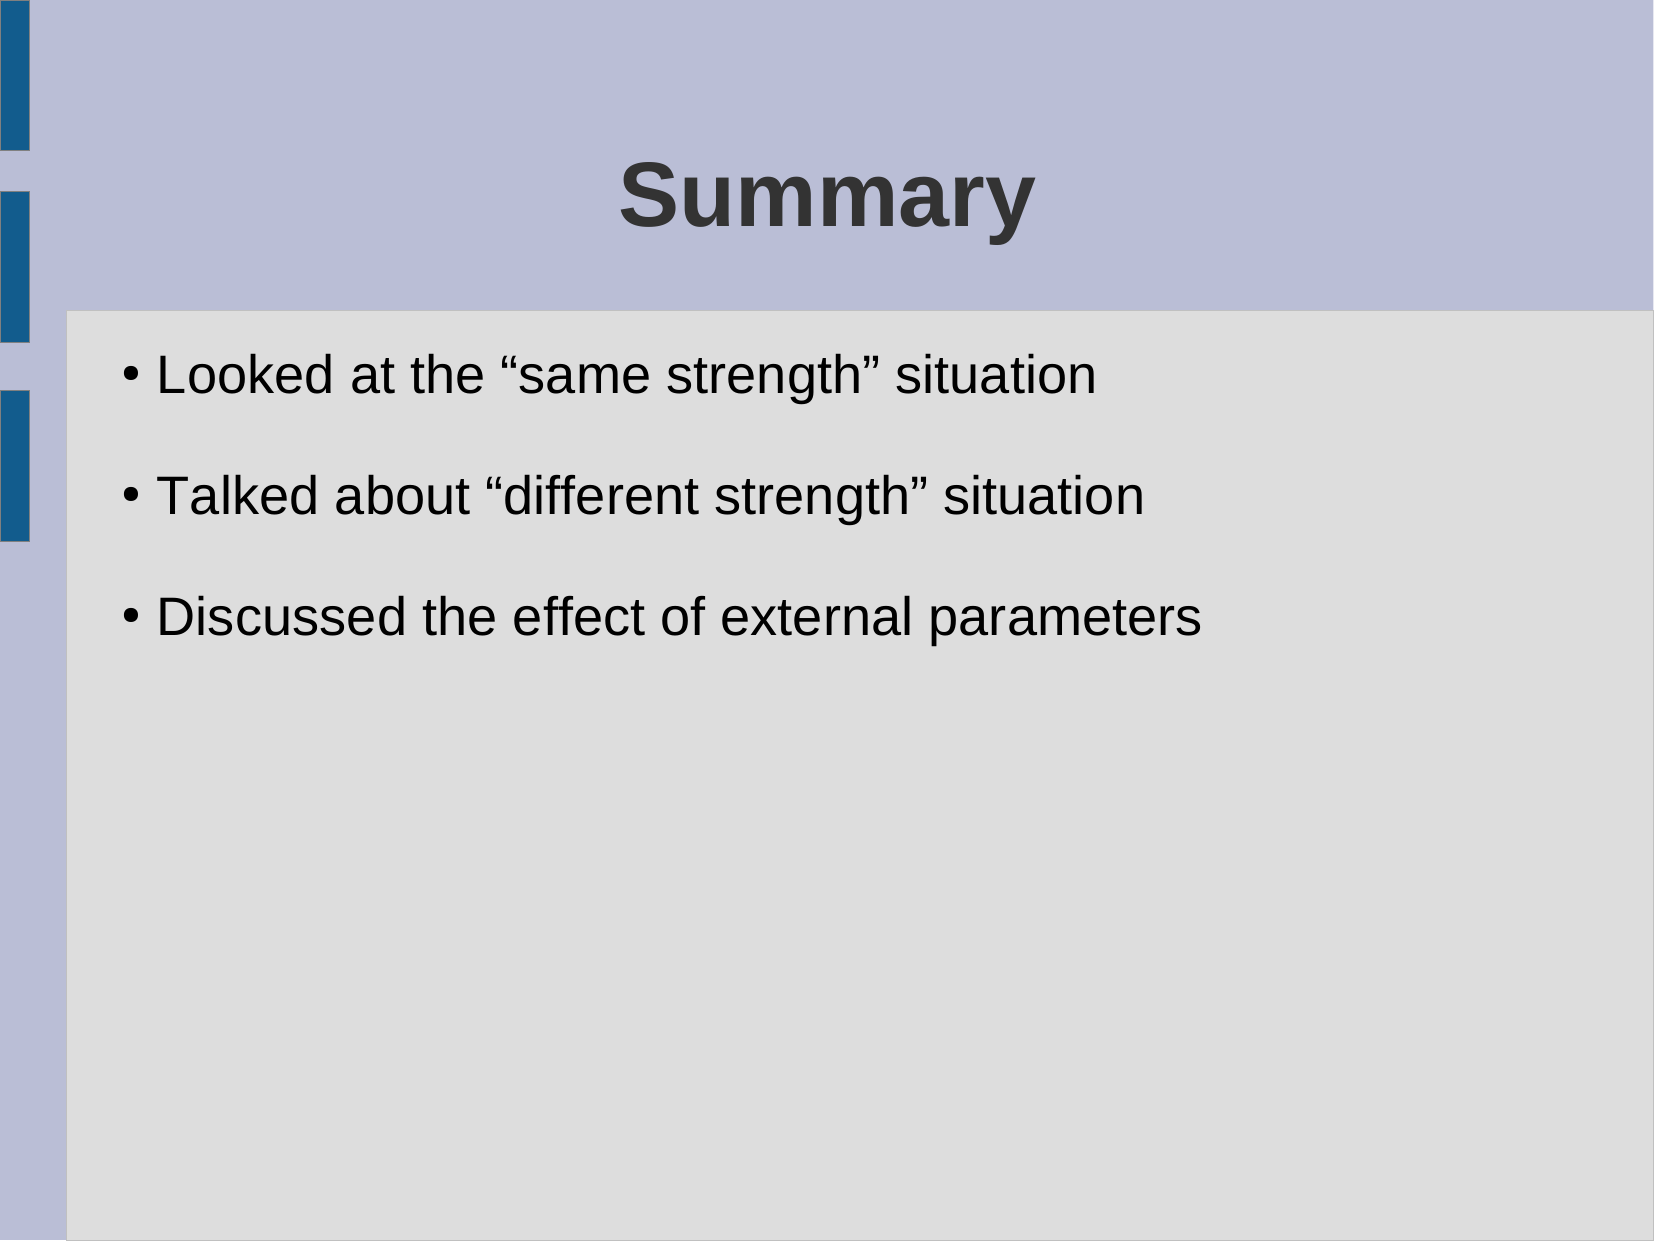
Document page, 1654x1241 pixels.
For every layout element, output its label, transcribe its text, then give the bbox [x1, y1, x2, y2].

list Looked at the “same strength” situation Talked about “different strength” situation Discussed the effect of external parameters [121, 344, 1534, 1127]
title Summary [121, 91, 1534, 299]
